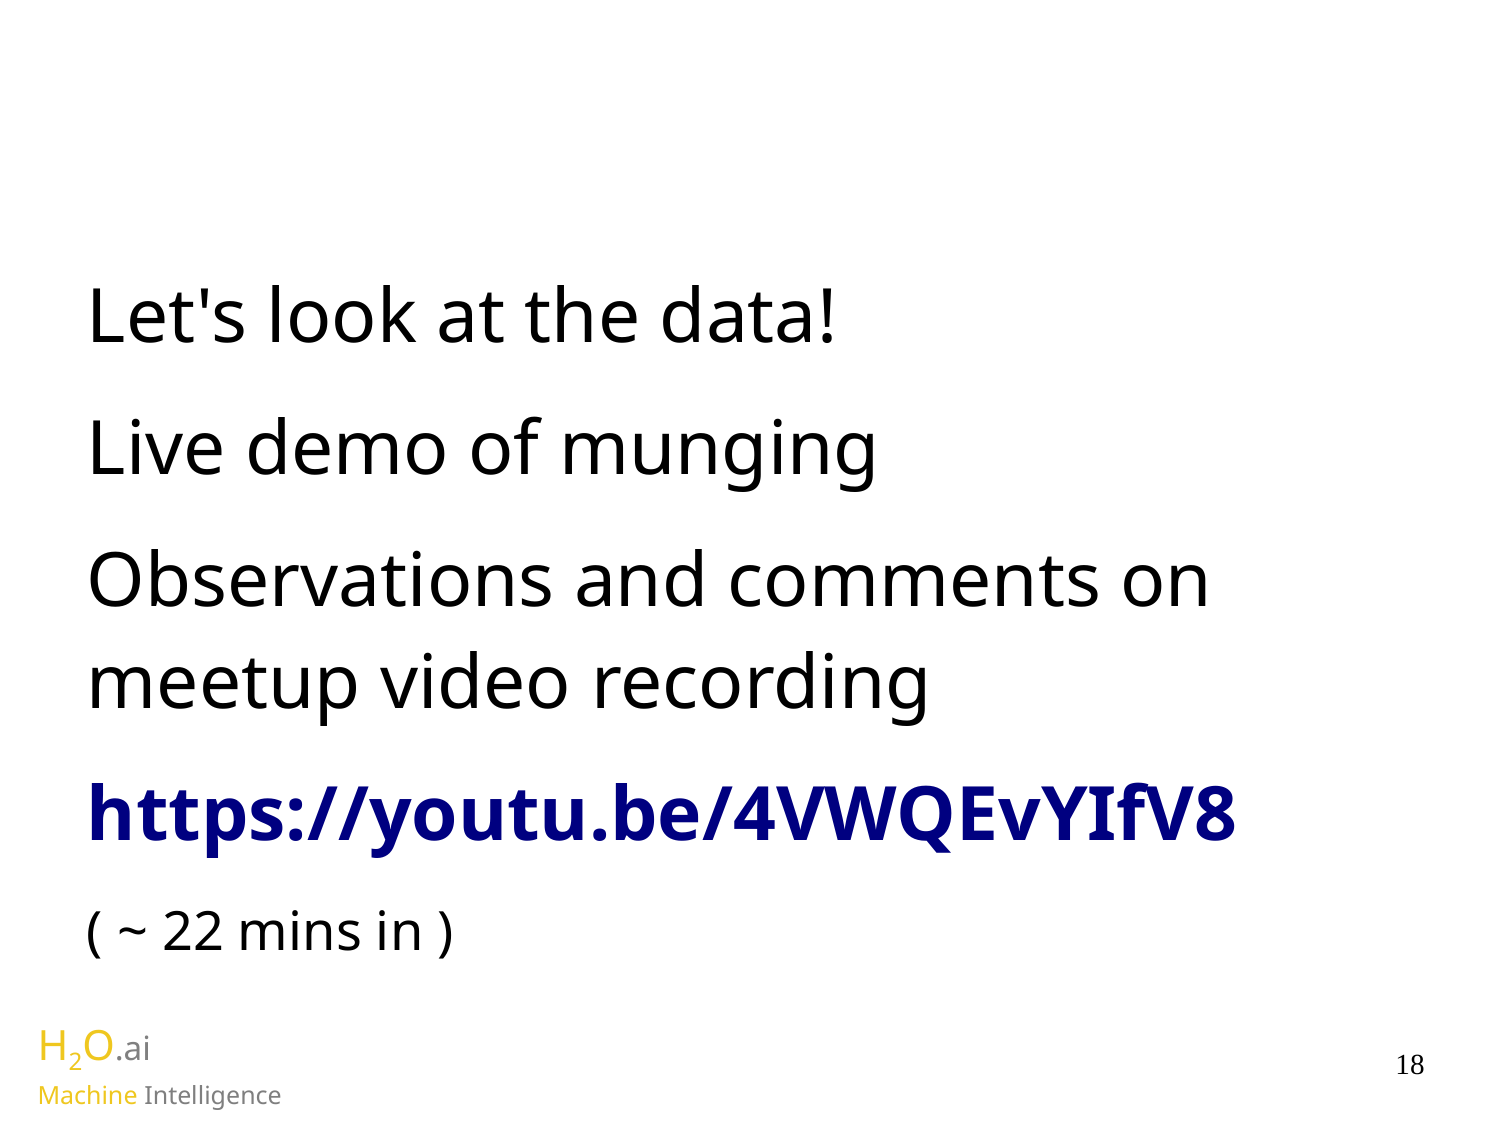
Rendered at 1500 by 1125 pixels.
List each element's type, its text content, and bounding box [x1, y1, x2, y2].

list Let's look at the data! Live demo of munging Observations and comments on meetup video recording https://youtu.be/4VWQEvYIfV8 ( ~ 22 mins in ) [15, 262, 1471, 1125]
